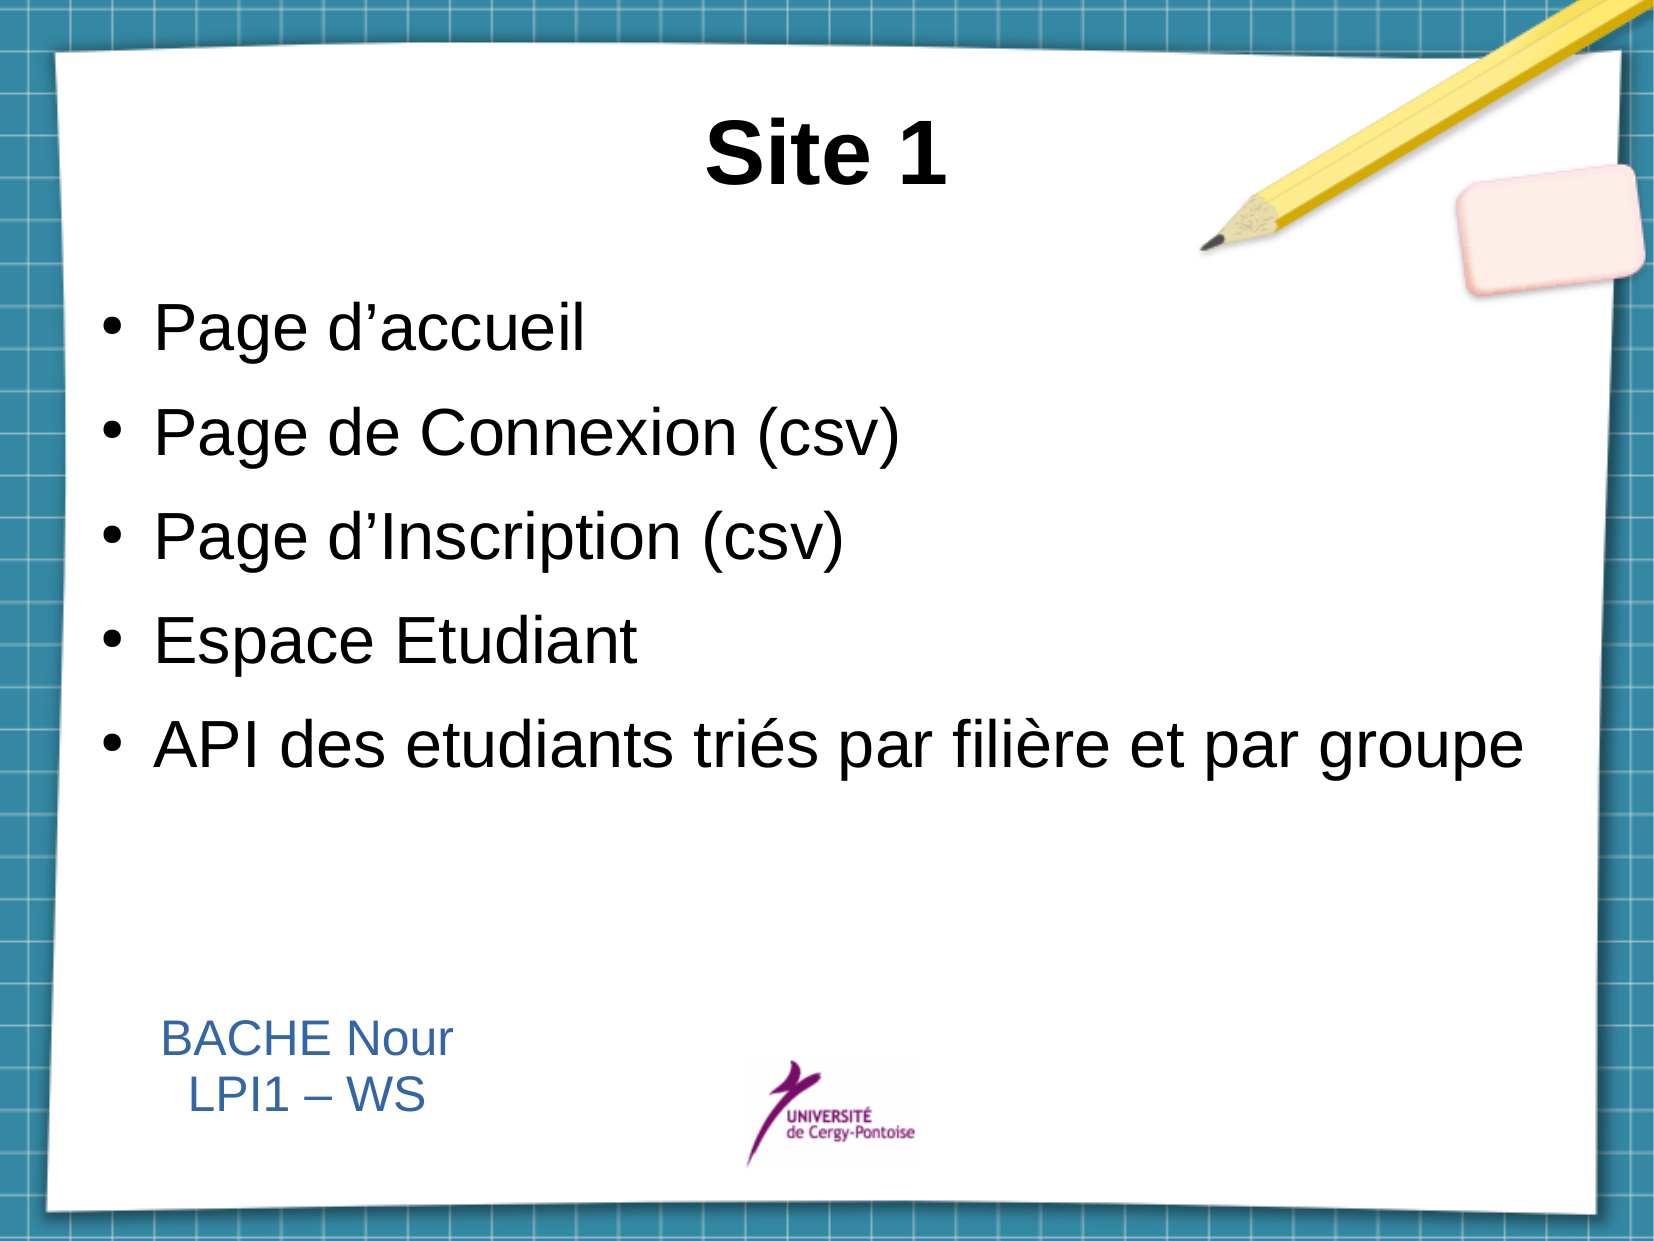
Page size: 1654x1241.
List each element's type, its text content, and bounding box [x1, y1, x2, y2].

text_box BACHE Nour LPI1 – WS [82, 1009, 532, 1123]
title Site 1 [82, 49, 1571, 257]
picture [0, 0, 1654, 1241]
list Page d’accueil Page de Connexion (csv) Page d’Inscription (csv) Espace Etudiant API des etudiants triés par filière et par groupe [82, 290, 1571, 1010]
